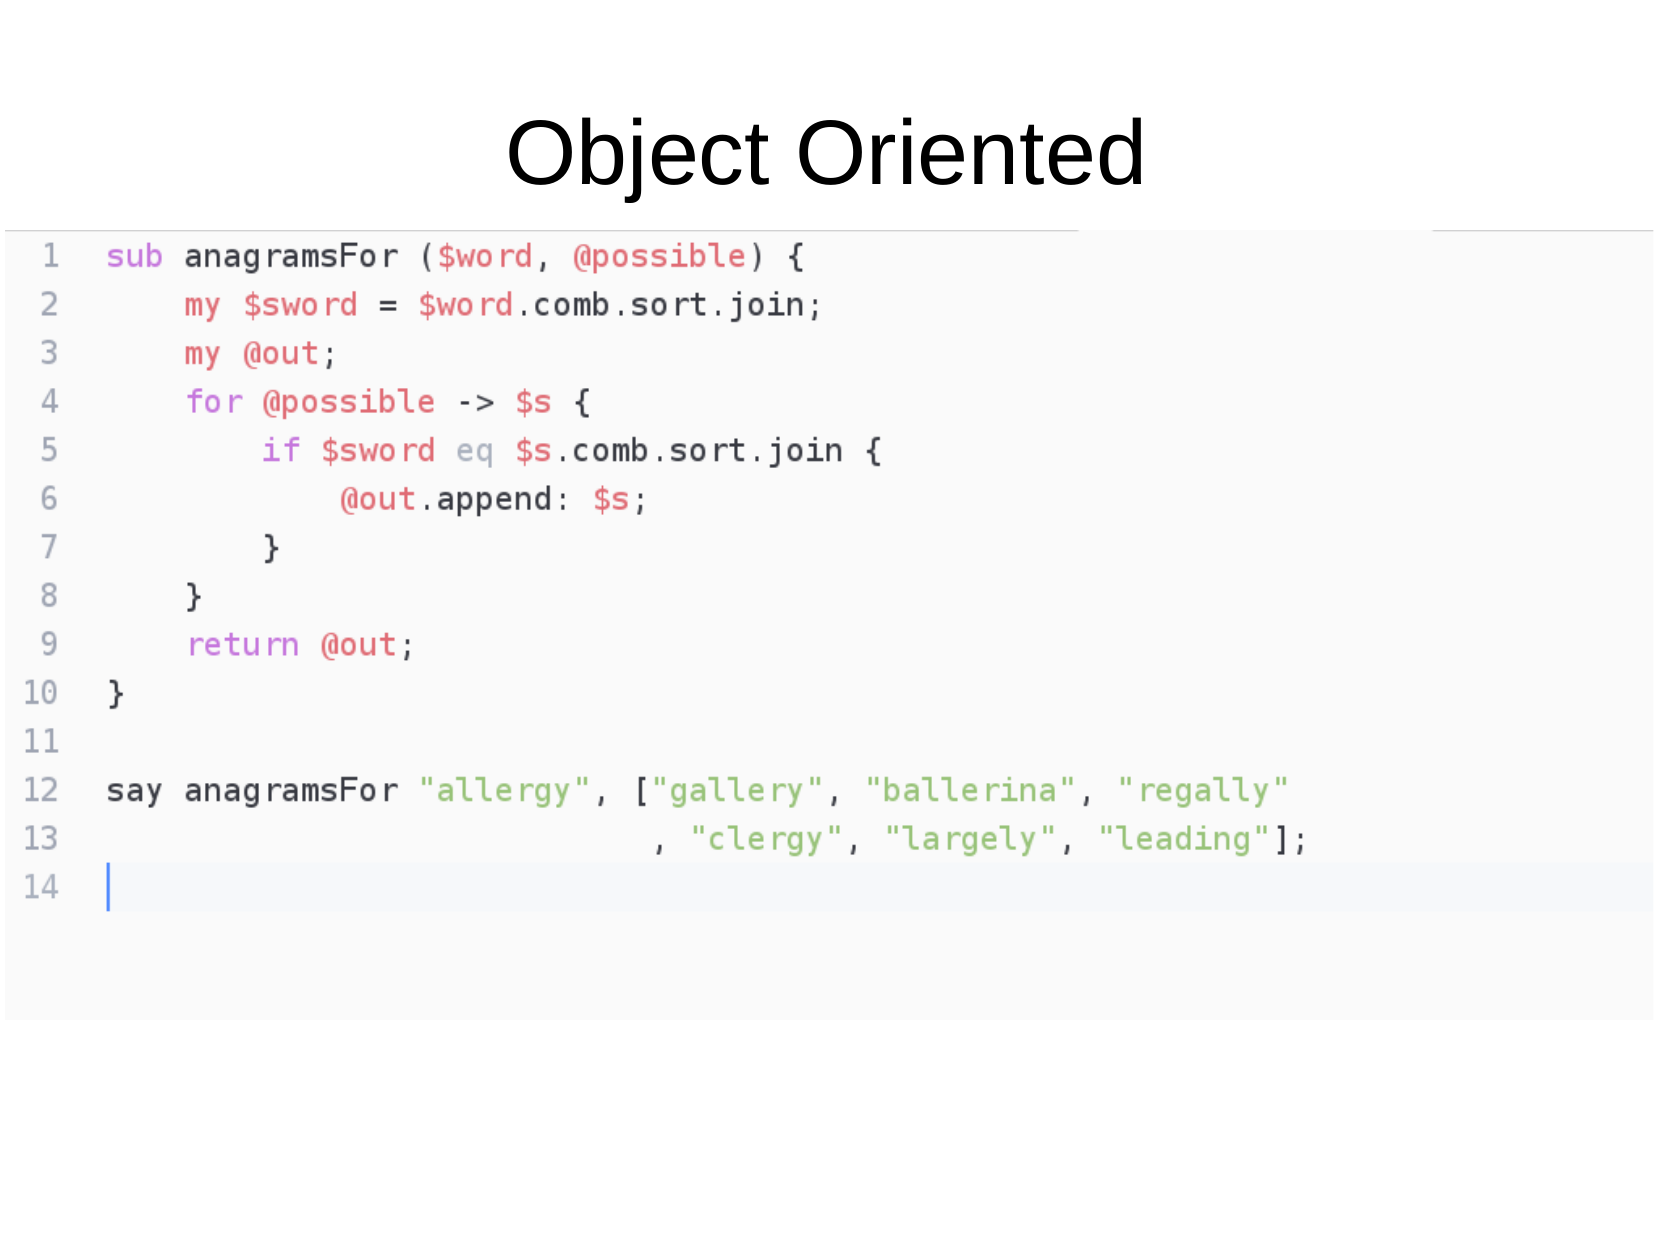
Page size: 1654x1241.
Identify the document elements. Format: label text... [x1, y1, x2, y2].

title Object Oriented [82, 49, 1571, 230]
picture [5, 230, 1654, 1020]
